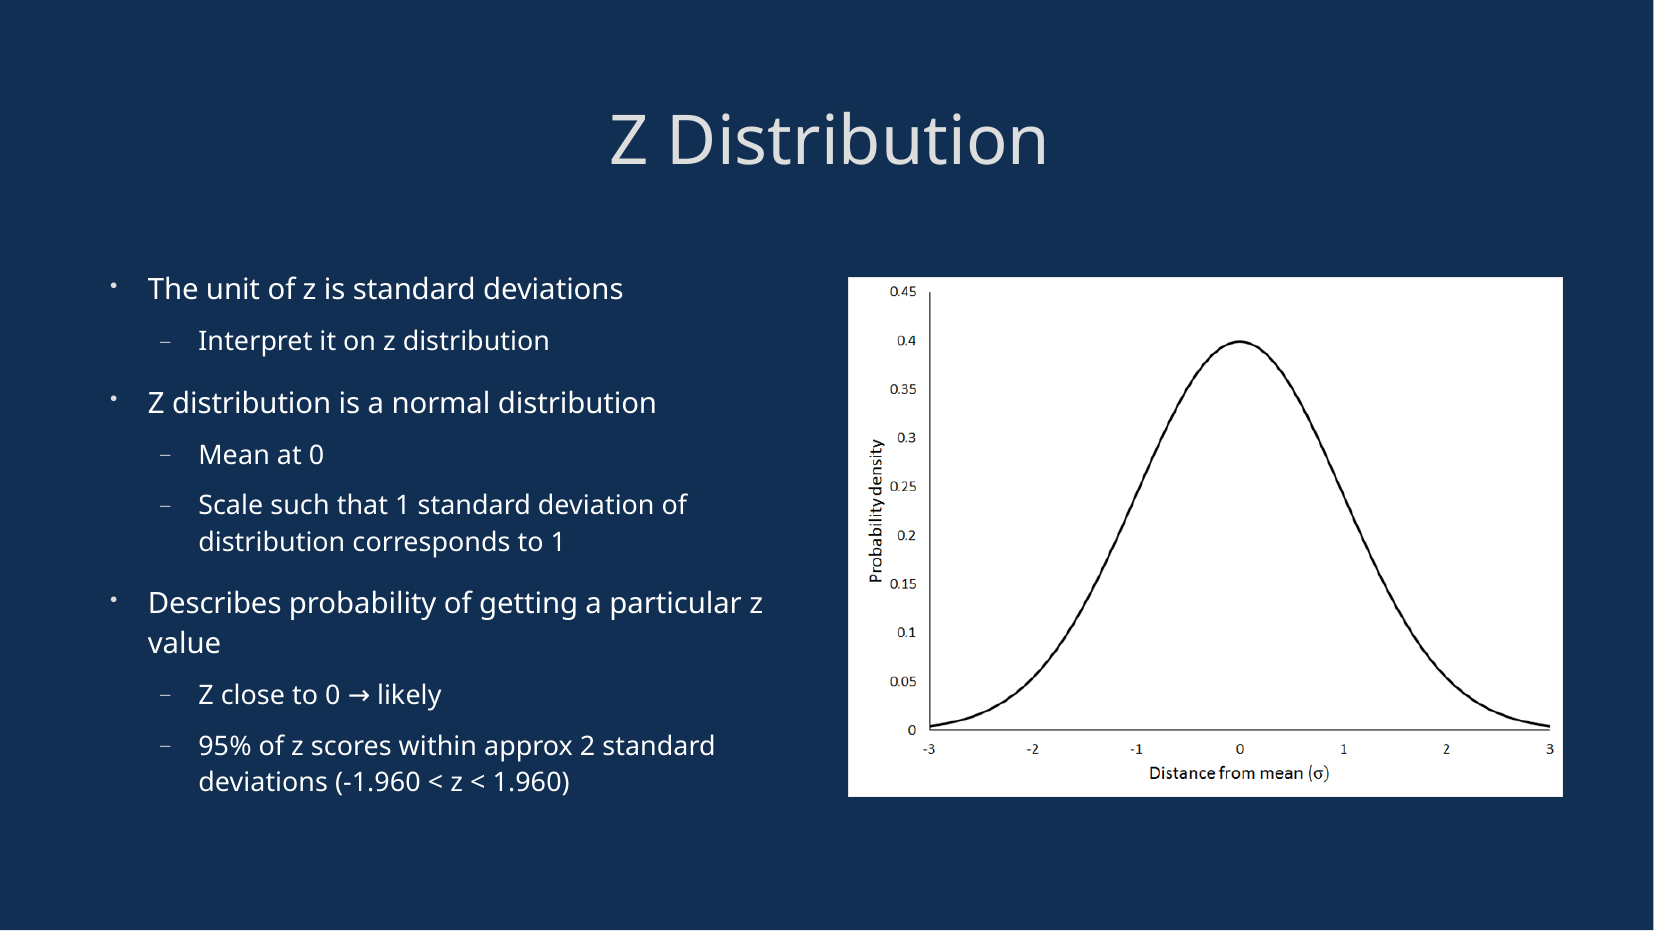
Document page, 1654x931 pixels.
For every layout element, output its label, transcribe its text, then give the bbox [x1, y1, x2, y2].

list The unit of z is standard deviations Interpret it on z distribution Z distribution is a normal distribution Mean at 0 Scale such that 1 standard deviation of distribution corresponds to 1 Describes probability of getting a particular z value Z close to 0 → likely 95% of z scores within approx 2 standard deviations (-1.960 < z < 1.960) [97, 268, 813, 806]
title Z Distribution [97, 56, 1563, 220]
picture [848, 277, 1563, 797]
